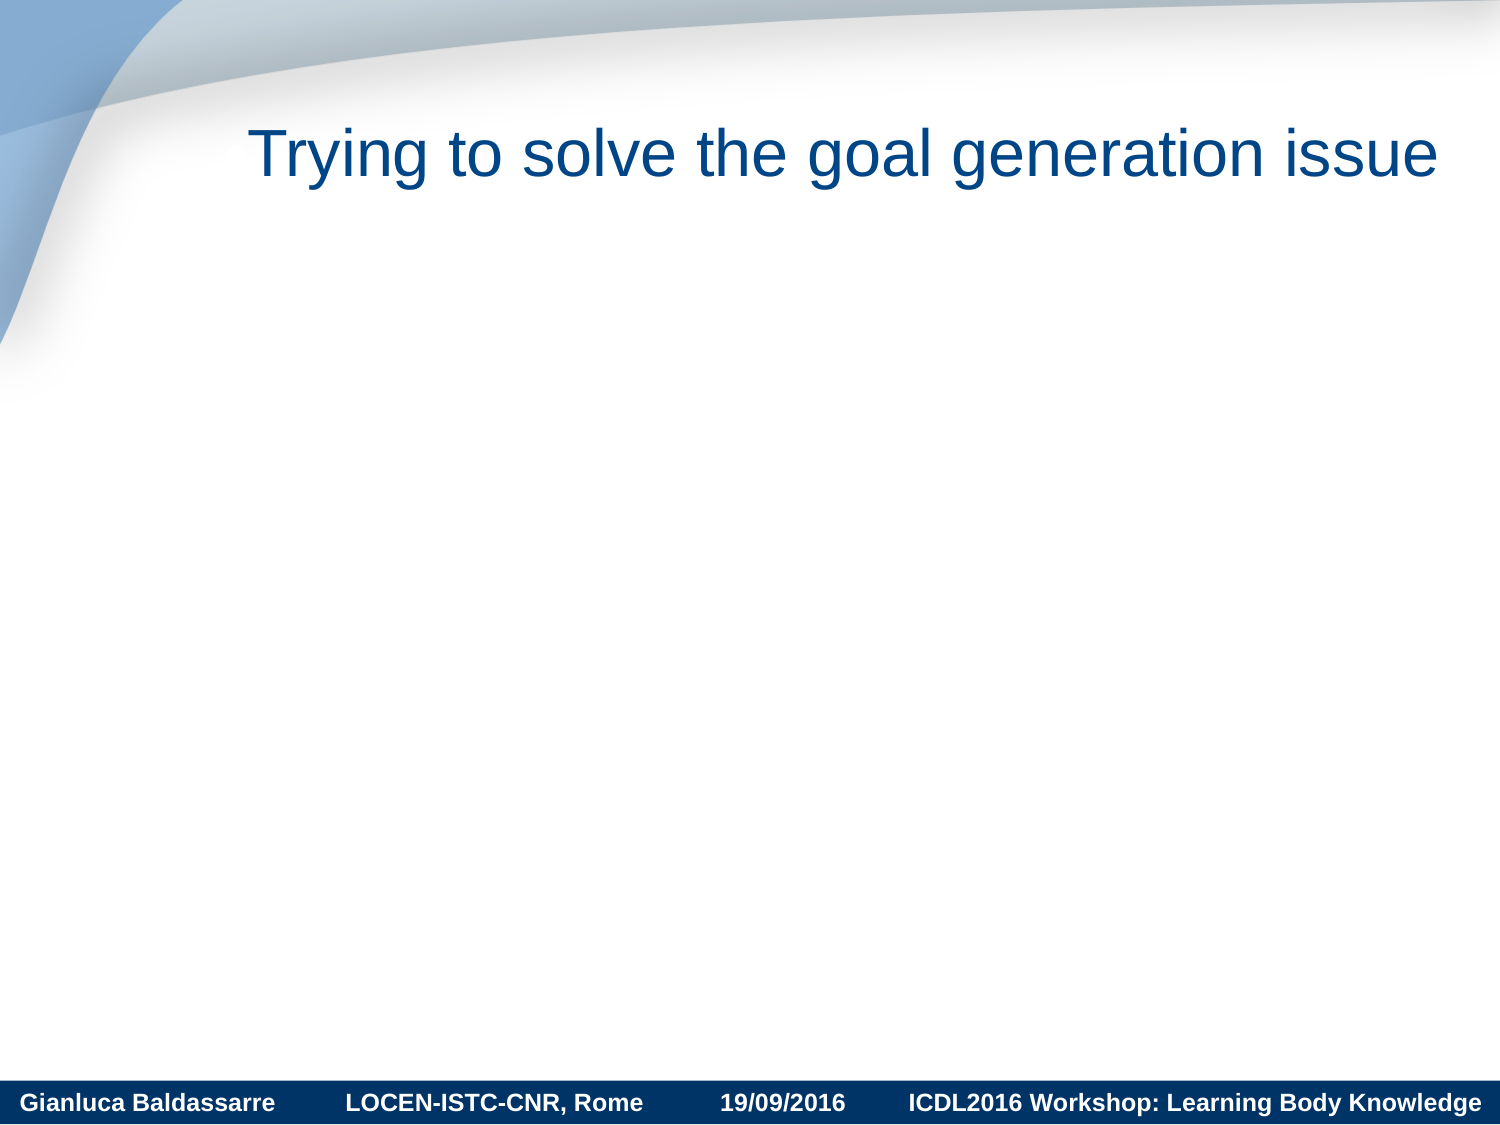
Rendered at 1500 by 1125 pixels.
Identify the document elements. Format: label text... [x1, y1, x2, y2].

title Trying to solve the goal generation issue [88, 100, 1441, 206]
picture [0, 0, 1500, 1080]
